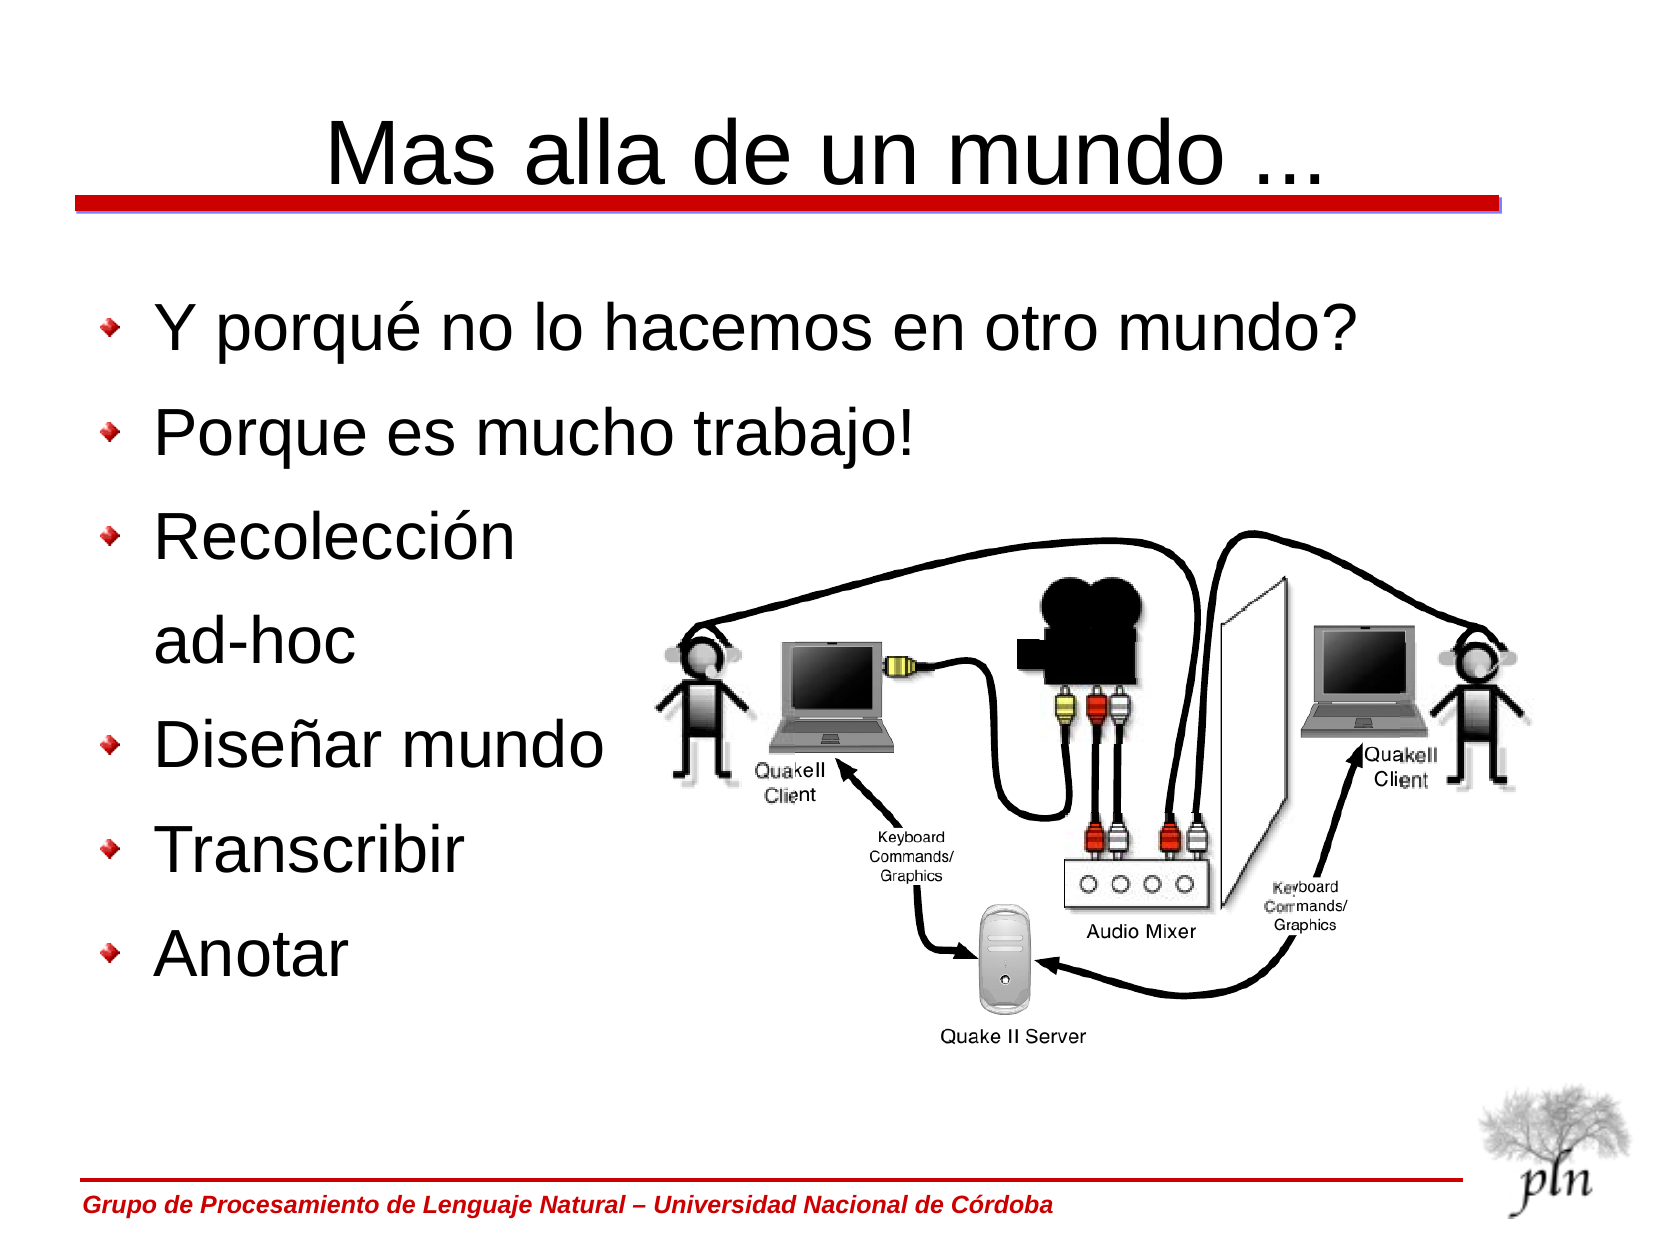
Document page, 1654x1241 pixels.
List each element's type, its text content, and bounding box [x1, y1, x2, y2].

picture [653, 507, 1540, 1051]
list Y porqué no lo hacemos en otro mundo? Porque es mucho trabajo! Recolección ad-hoc Diseñar mundo Transcribir Anotar [82, 290, 1571, 1109]
title Mas alla de un mundo ... [82, 56, 1571, 250]
picture [1477, 1083, 1635, 1219]
